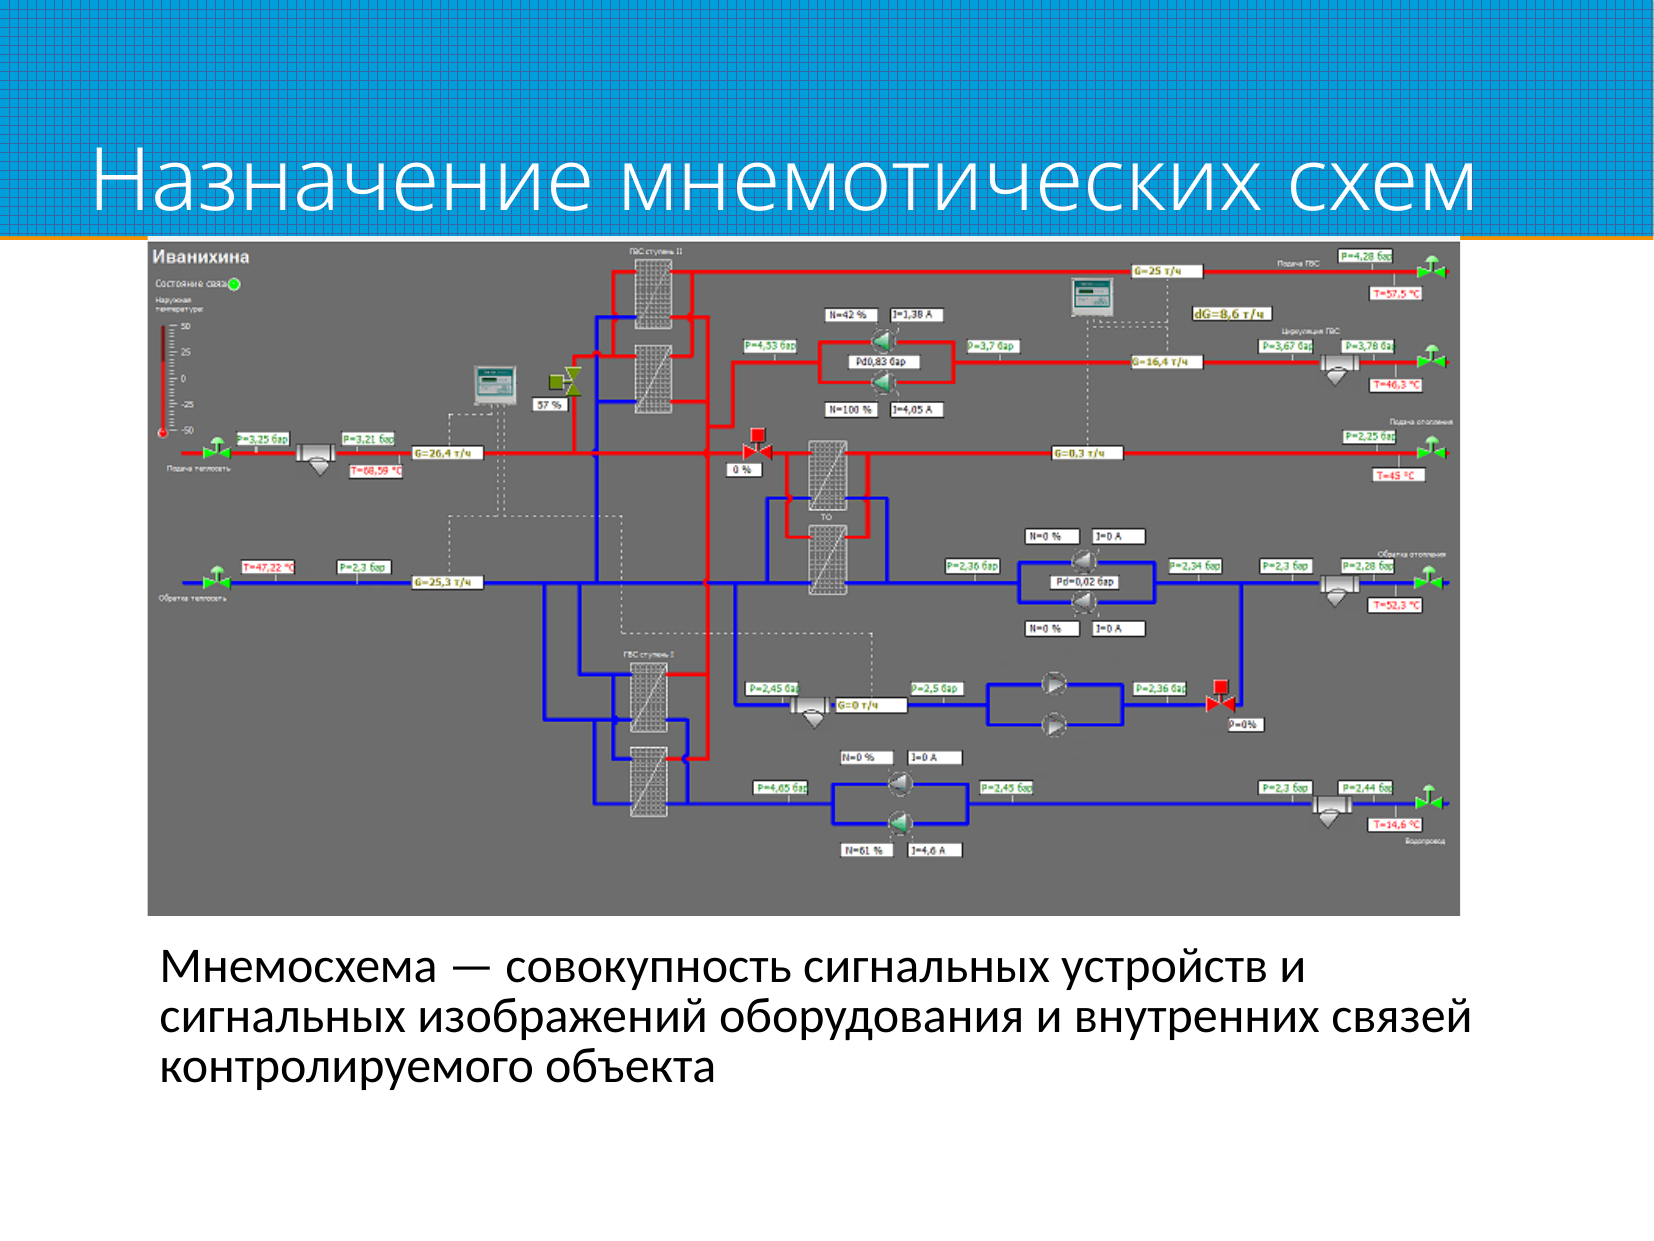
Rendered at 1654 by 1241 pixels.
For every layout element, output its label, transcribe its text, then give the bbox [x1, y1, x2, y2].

title Назначение мнемотических схем [88, 19, 1565, 237]
picture [147, 237, 1461, 916]
list Мнемосхема — совокупность сигнальных устройств и сигнальных изображений оборудования и внутренних связей контролируемого объекта [88, 944, 1565, 1172]
